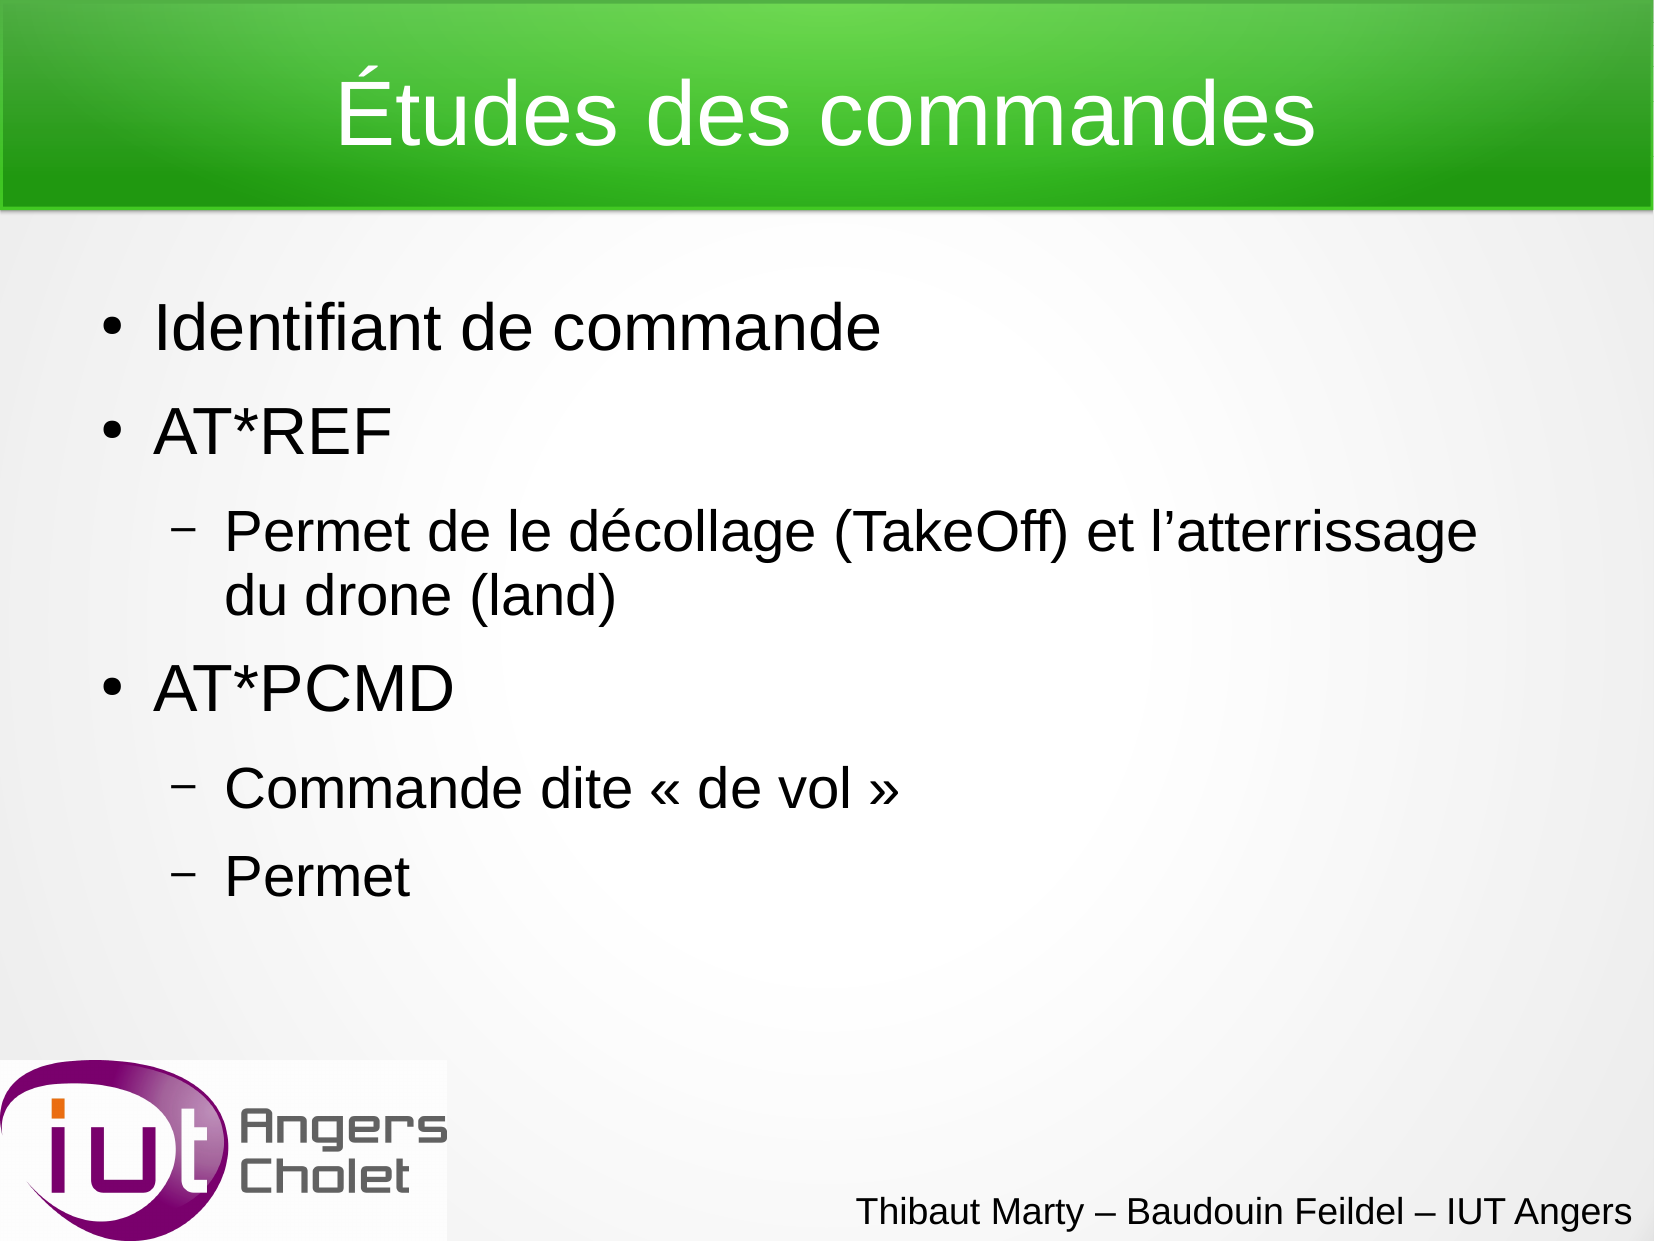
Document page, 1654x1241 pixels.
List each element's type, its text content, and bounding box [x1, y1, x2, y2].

list Identifiant de commande AT*REF Permet de le décollage (TakeOff) et l’atterrissage du drone (land) AT*PCMD Commande dite « de vol » Permet [82, 290, 1538, 1010]
picture [0, 1060, 447, 1241]
title Études des commandes [82, 49, 1571, 179]
